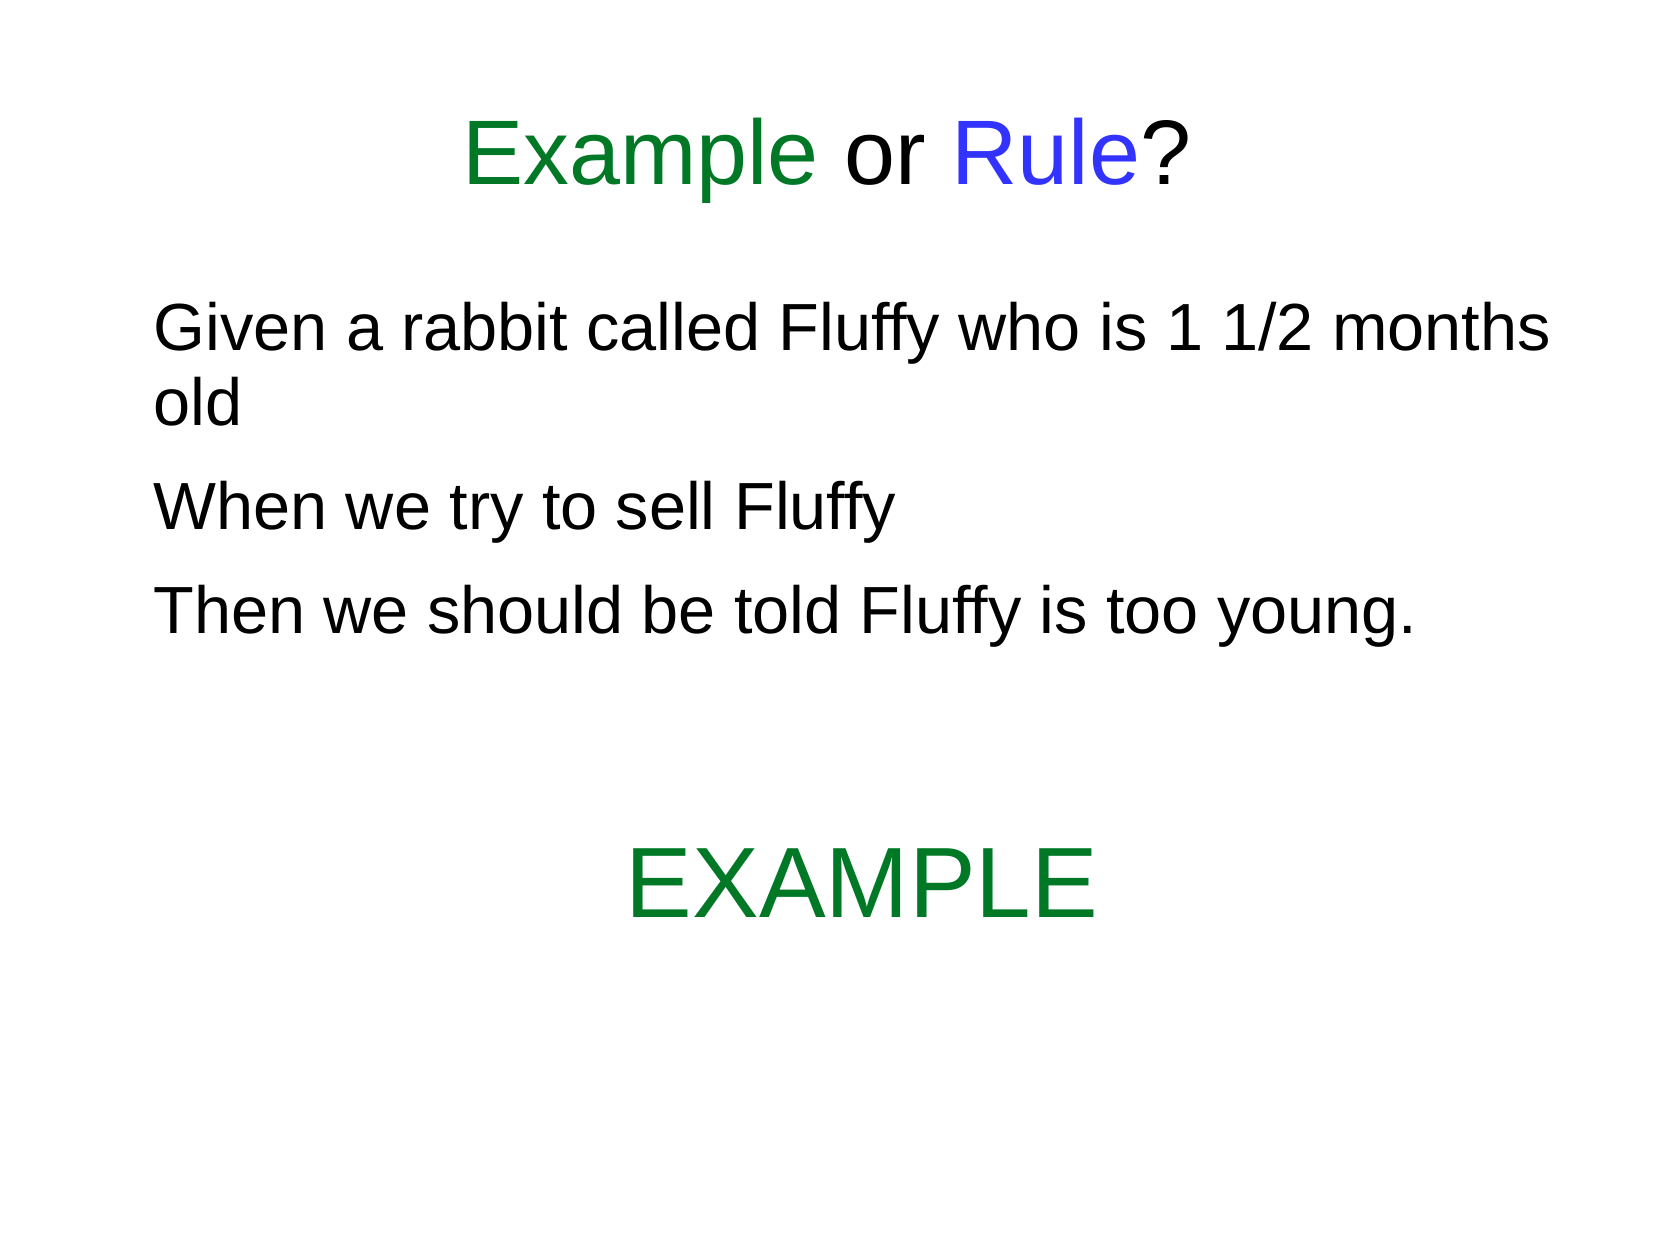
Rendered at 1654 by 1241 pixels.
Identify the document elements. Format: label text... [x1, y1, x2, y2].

title Example or Rule? [82, 49, 1571, 257]
list Given a rabbit called Fluffy who is 1 1/2 months old When we try to sell Fluffy Then we should be told Fluffy is too young. EXAMPLE [82, 290, 1571, 1010]
